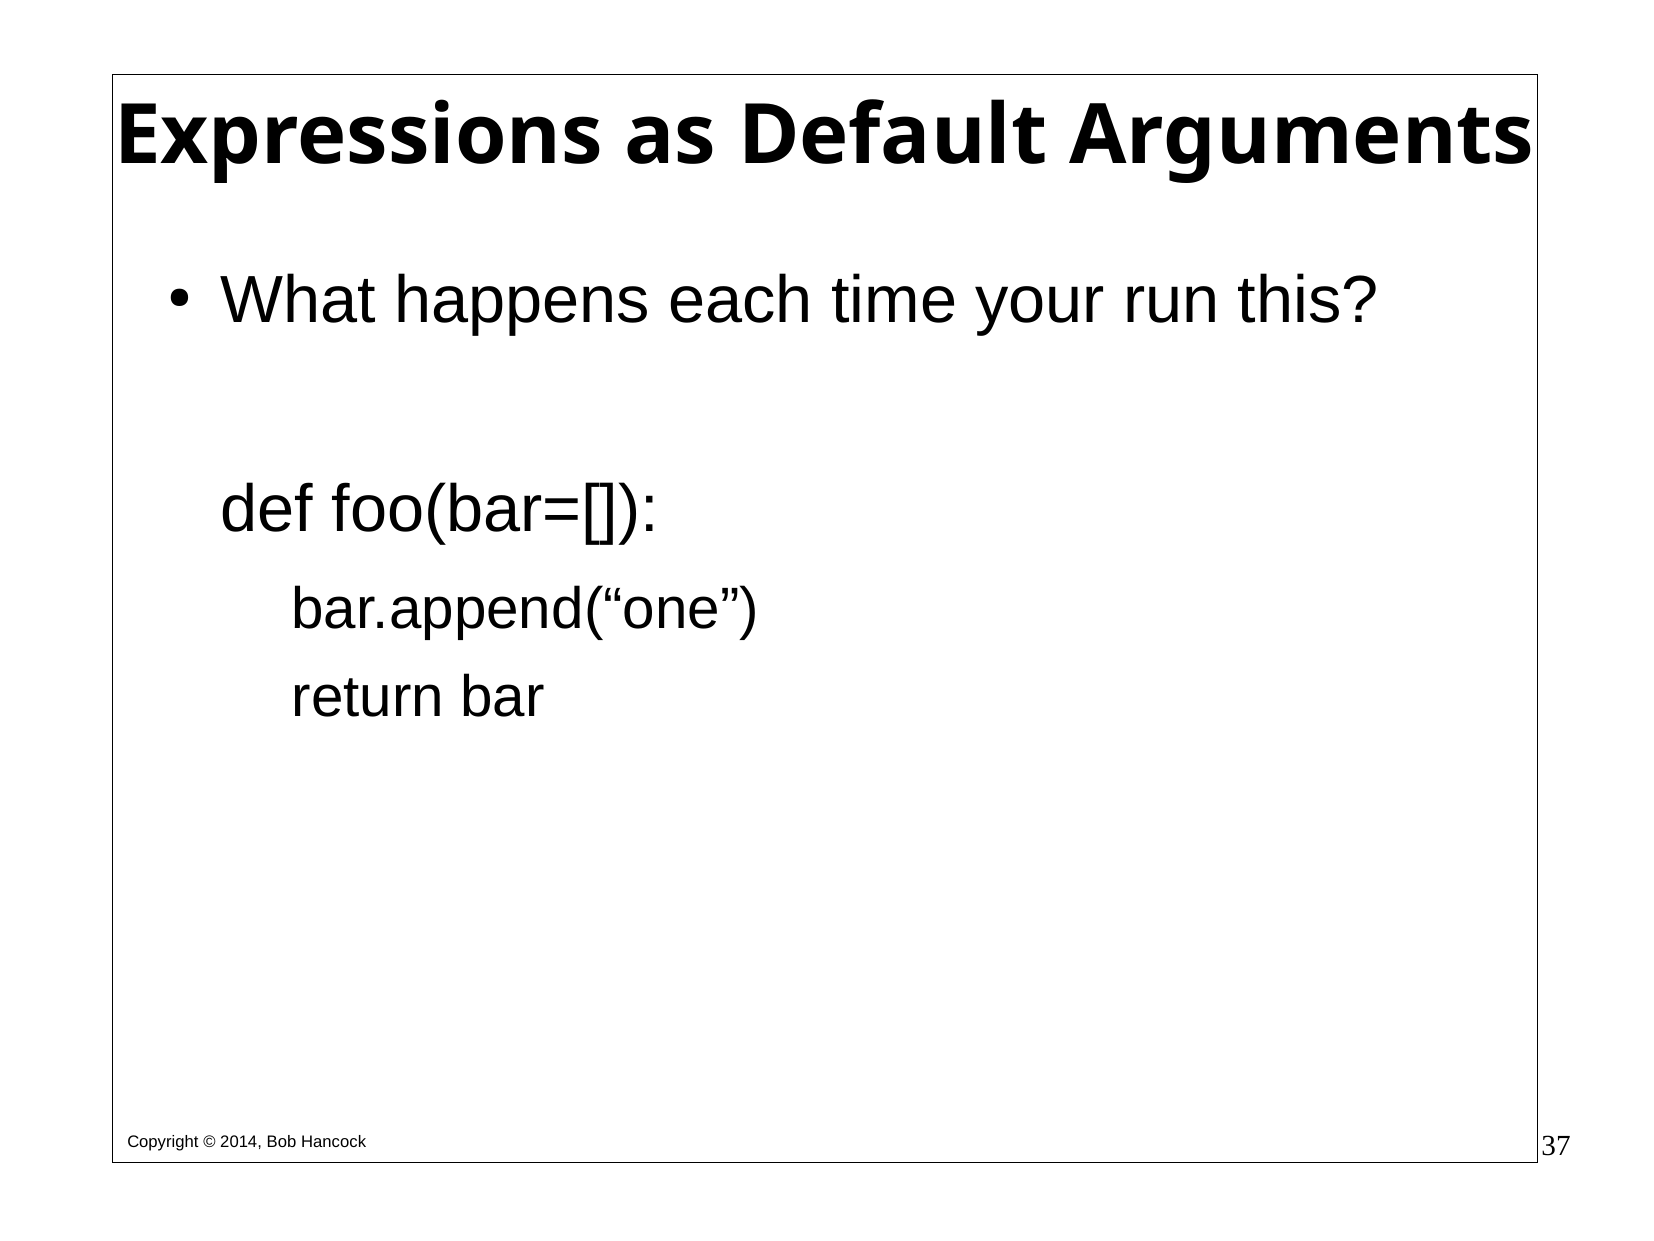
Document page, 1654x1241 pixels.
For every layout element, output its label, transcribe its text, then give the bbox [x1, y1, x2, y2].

title Expressions as Default Arguments [112, 75, 1538, 188]
text_box Copyright © 2014, Bob Hancock [112, 1125, 382, 1159]
list What happens each time your run this? def foo(bar=[]): bar.append(“one”) return bar [150, 262, 1501, 1126]
